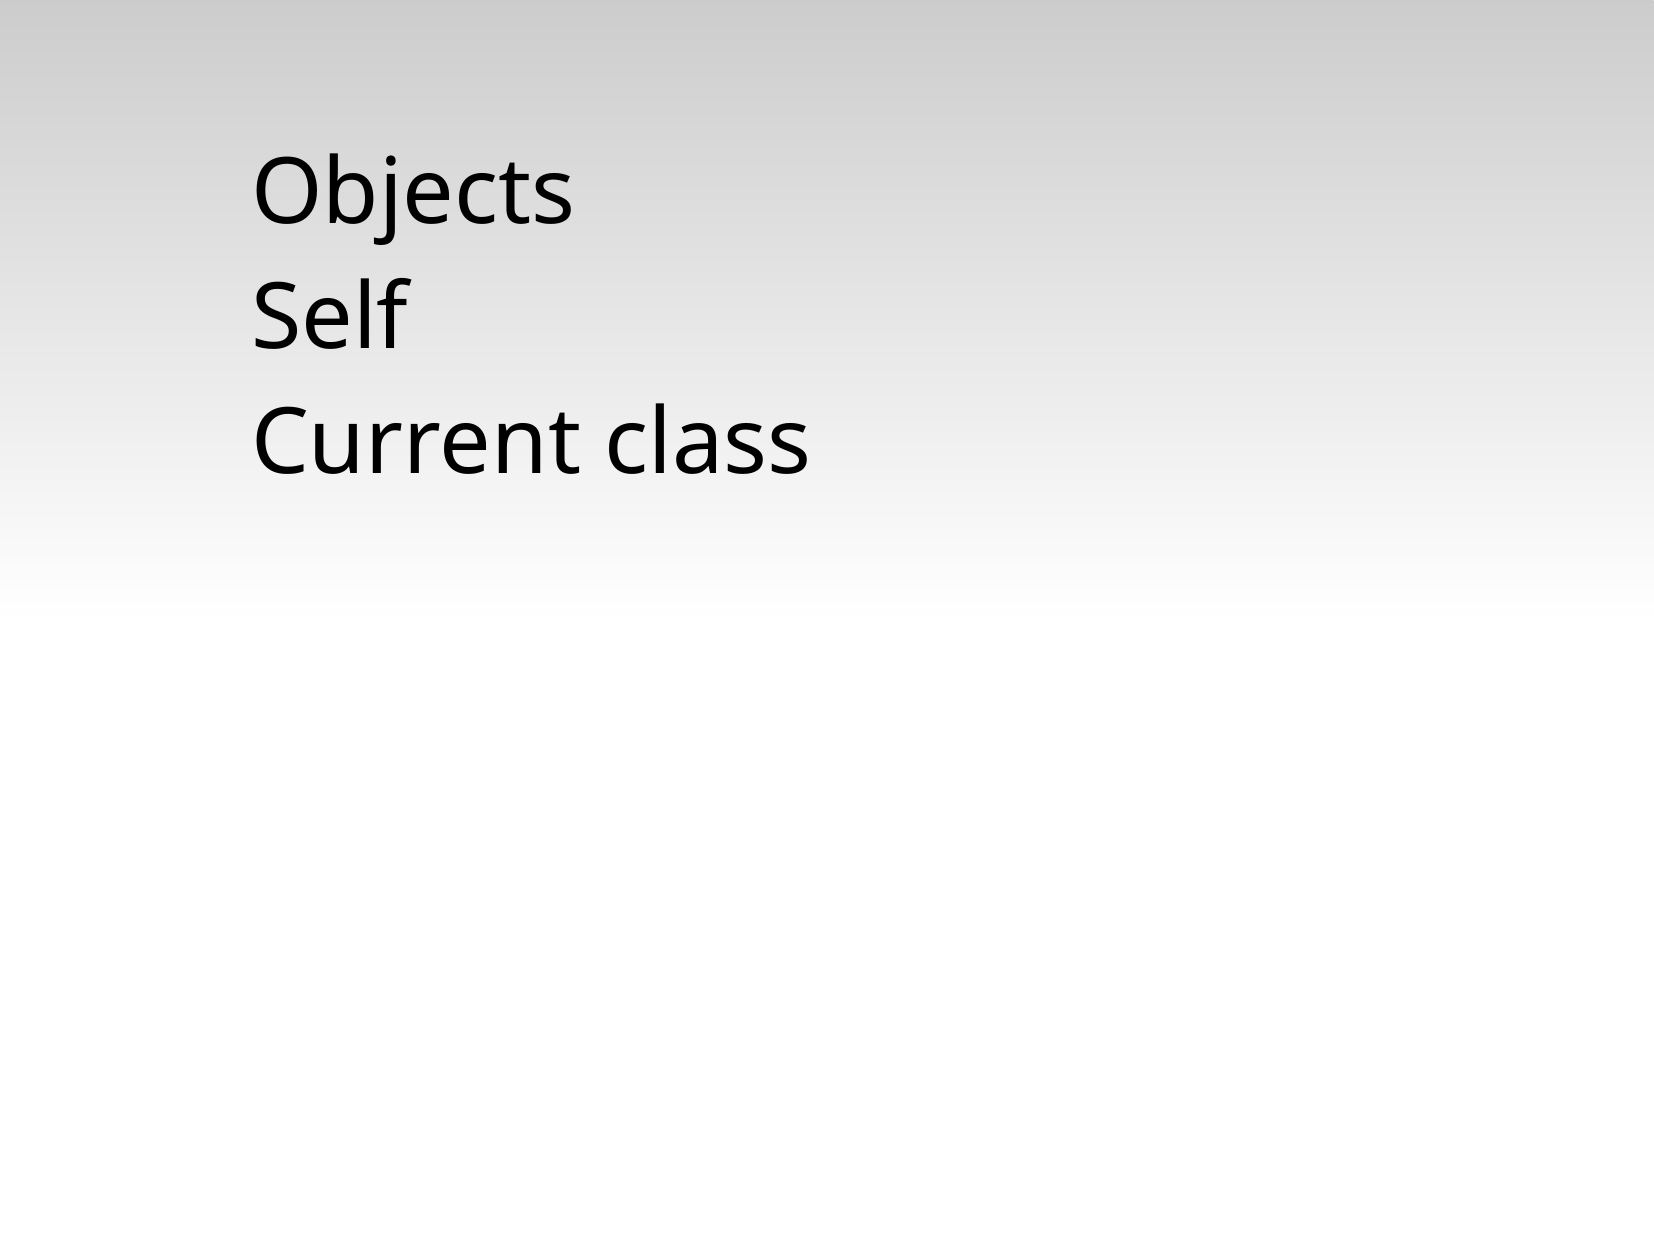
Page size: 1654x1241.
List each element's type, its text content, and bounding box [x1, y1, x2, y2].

text_box Objects Self Current class [88, 118, 1211, 966]
